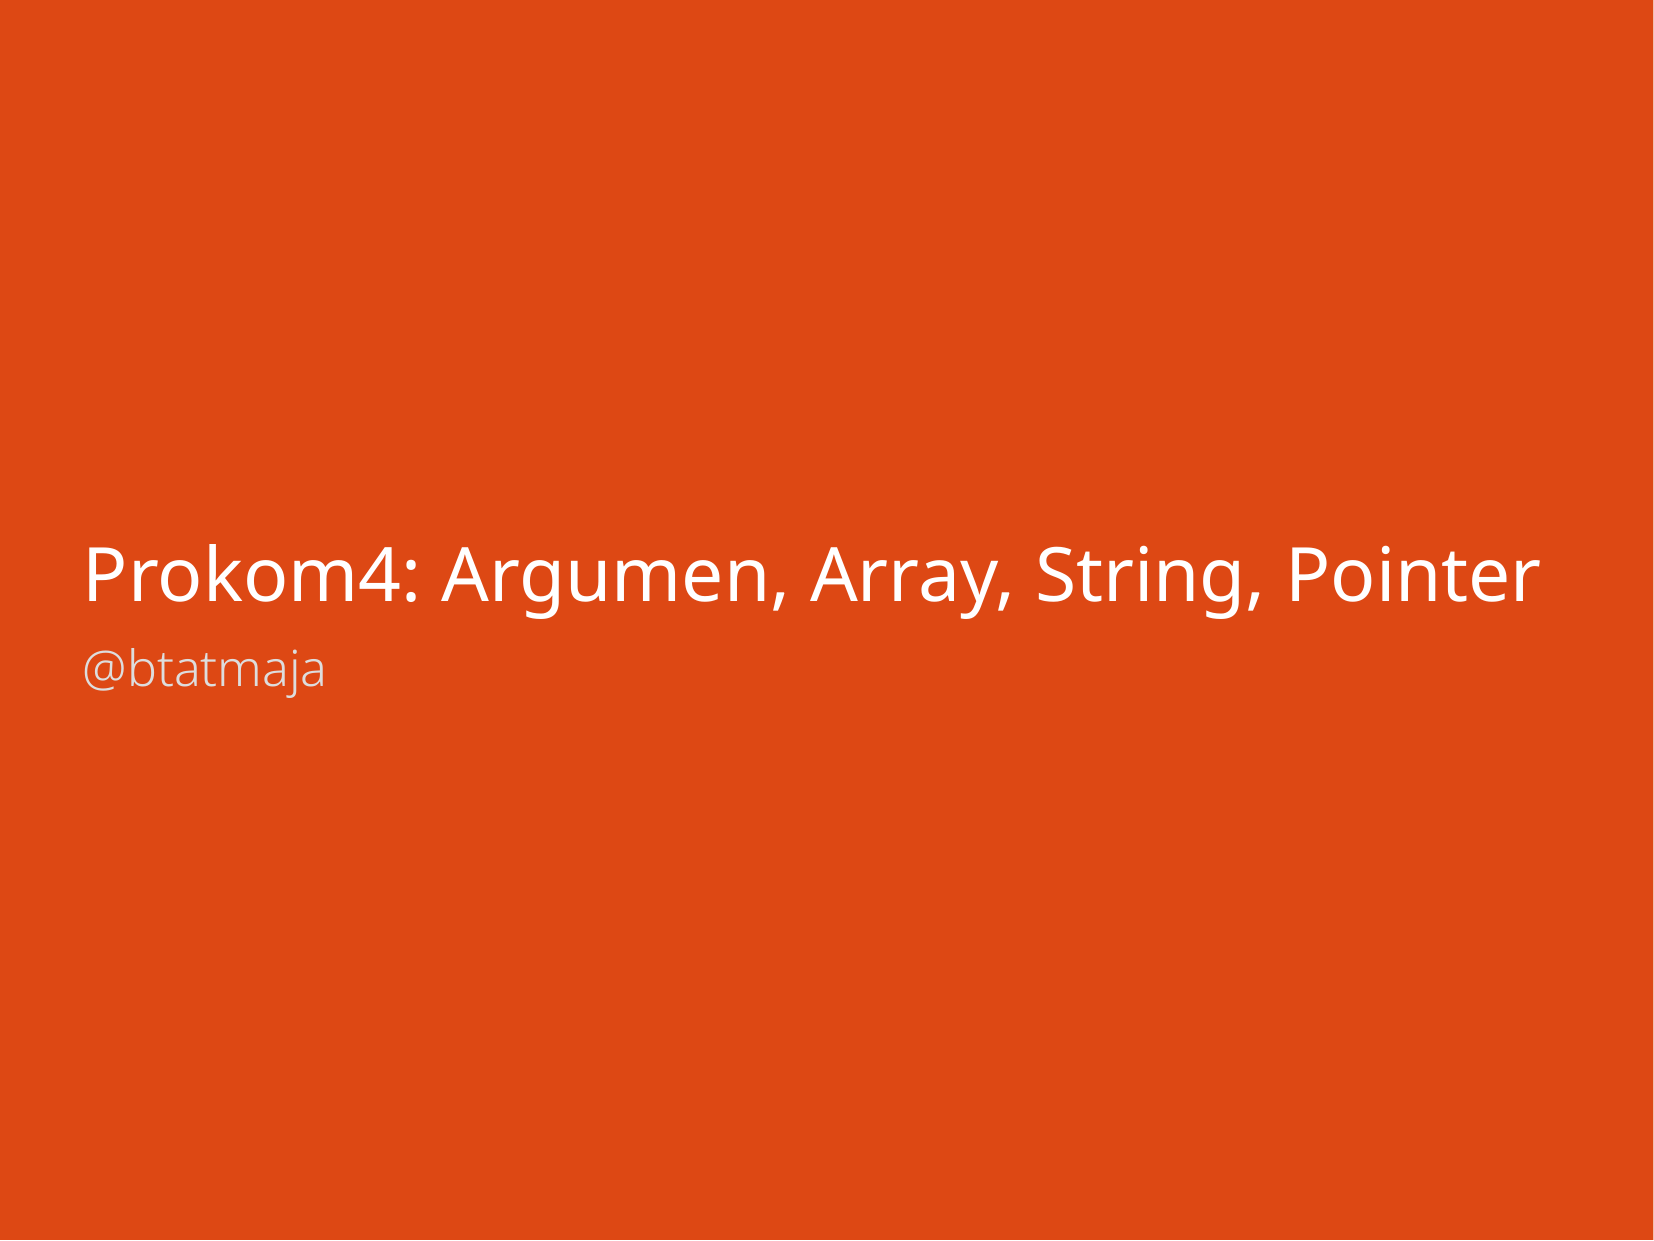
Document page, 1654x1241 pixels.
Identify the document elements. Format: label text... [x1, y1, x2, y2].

title Prokom4: Argumen, Array, String, Pointer [82, 519, 1571, 625]
subtitle @btatmaja [82, 625, 1571, 709]
